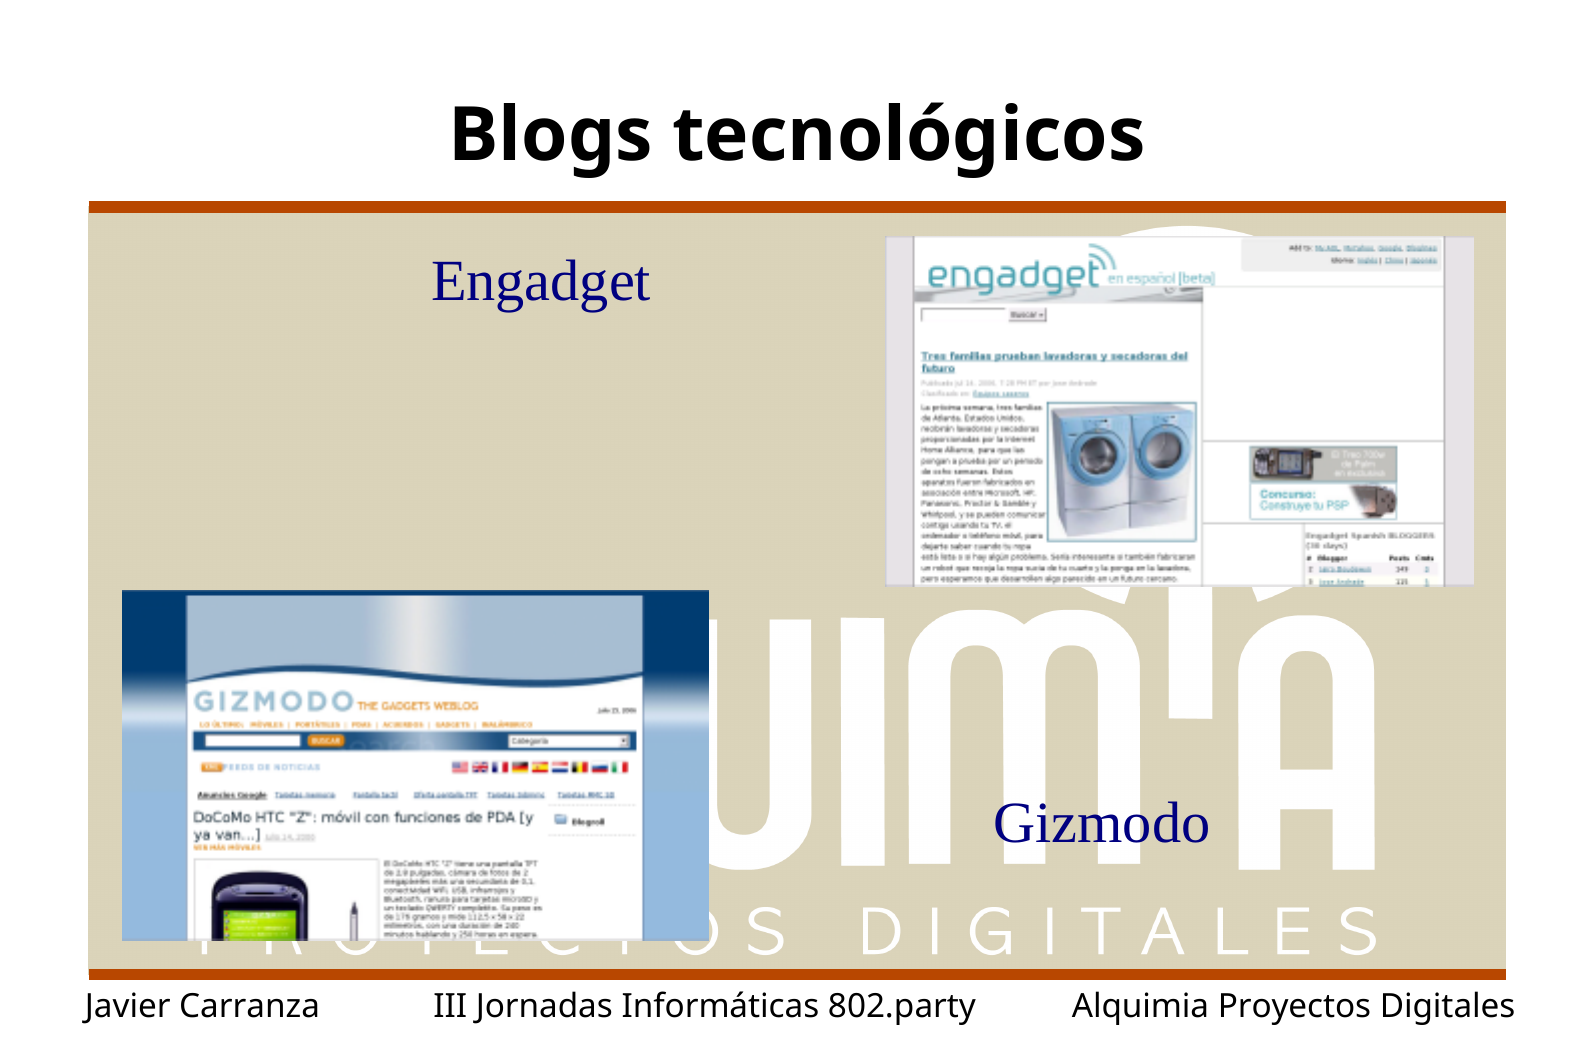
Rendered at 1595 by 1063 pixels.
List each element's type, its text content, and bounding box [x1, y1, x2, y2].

list Engadget Gizmodo [413, 248, 1211, 951]
text_box Javier Carranza III Jornadas Informáticas 802.party Alquimia Proyectos Digitales [81, 974, 1513, 1048]
title Blogs tecnológicos [79, 42, 1515, 220]
picture [88, 220, 1506, 969]
